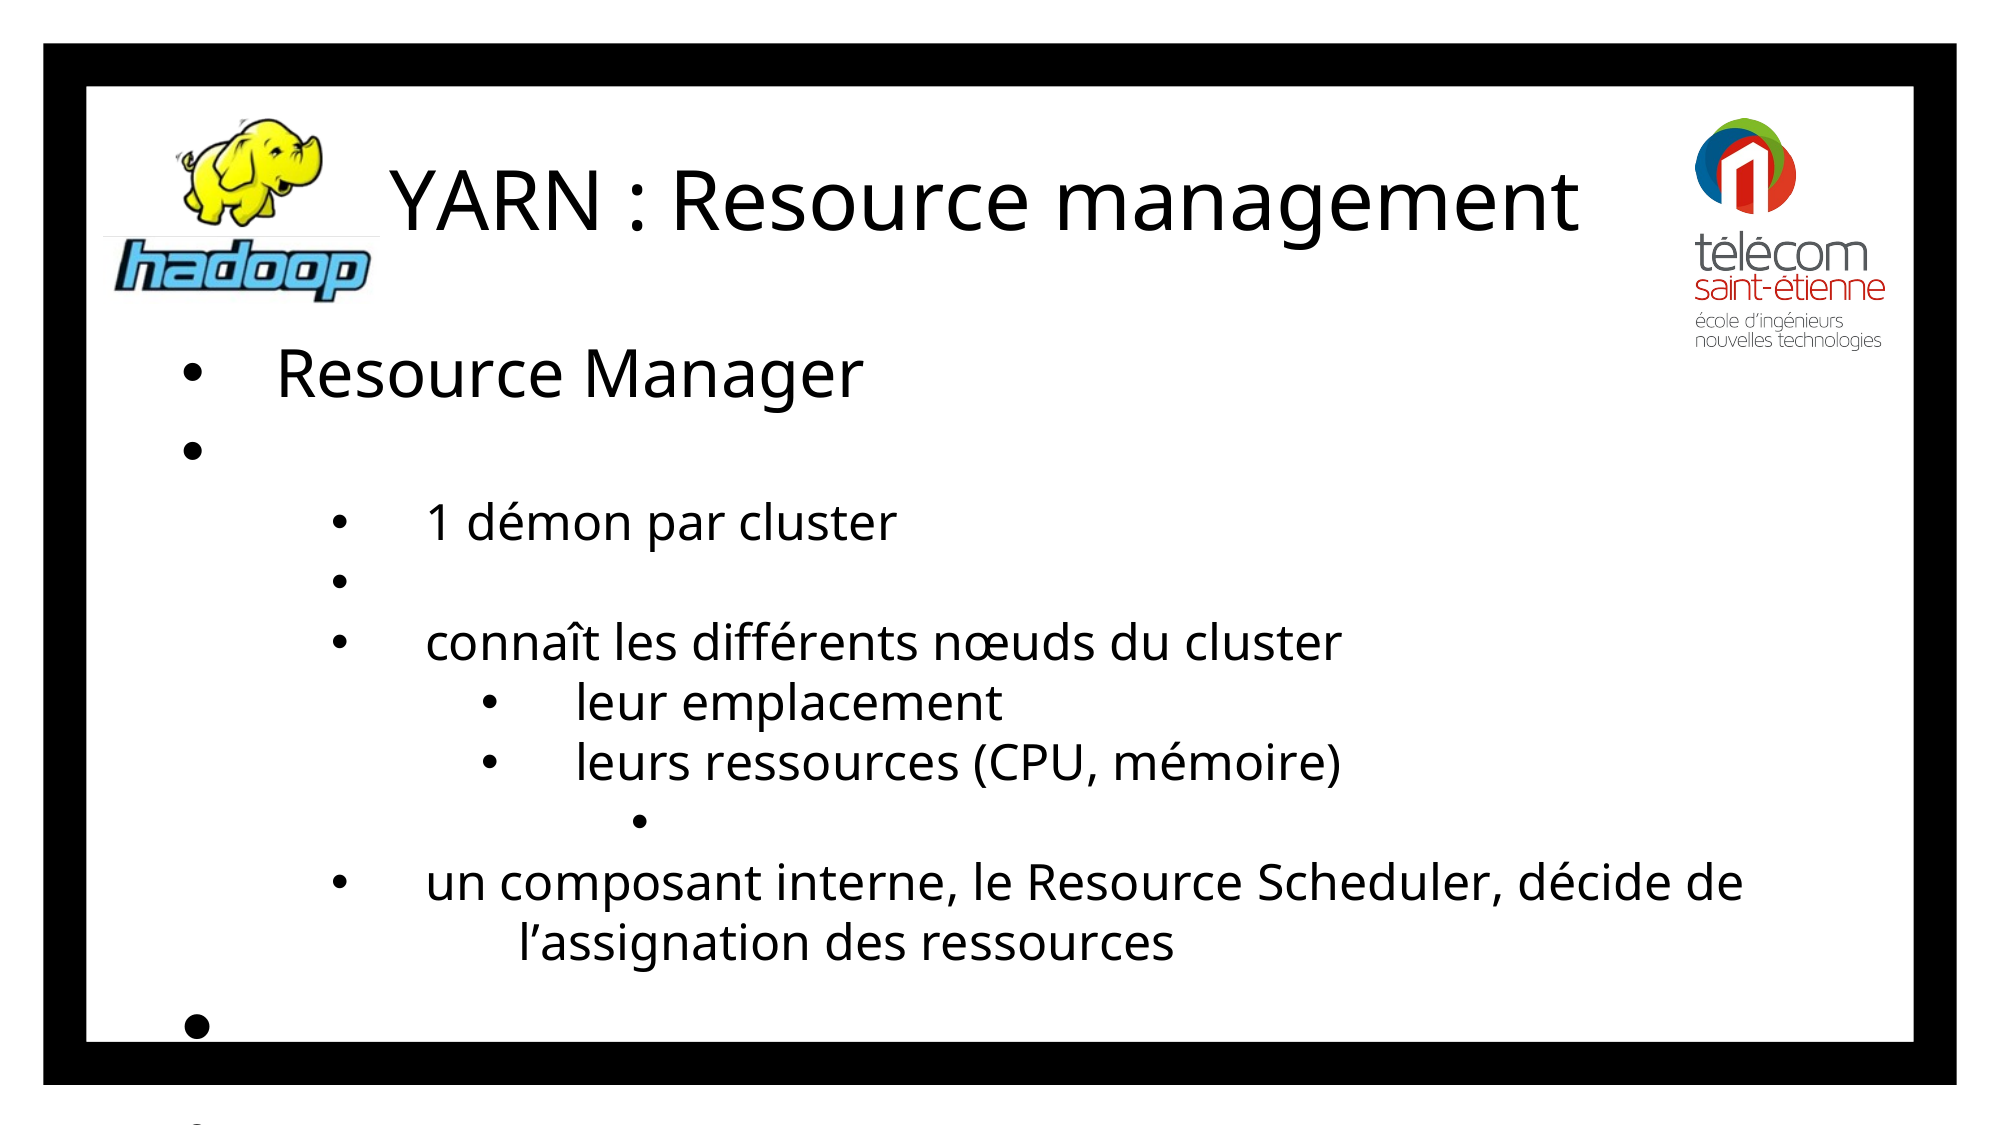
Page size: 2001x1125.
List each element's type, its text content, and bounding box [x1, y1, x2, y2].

title YARN : Resource management [380, 138, 1849, 304]
picture [1715, 134, 1730, 138]
picture [103, 118, 380, 305]
picture [1695, 118, 1885, 351]
text_box Resource Manager 1 démon par cluster connaît les différents nœuds du cluster leur emplacement leurs ressources (CPU, mémoire) un composant interne, le Resource Scheduler, décide de l’assignation des ressources [166, 323, 1849, 1125]
